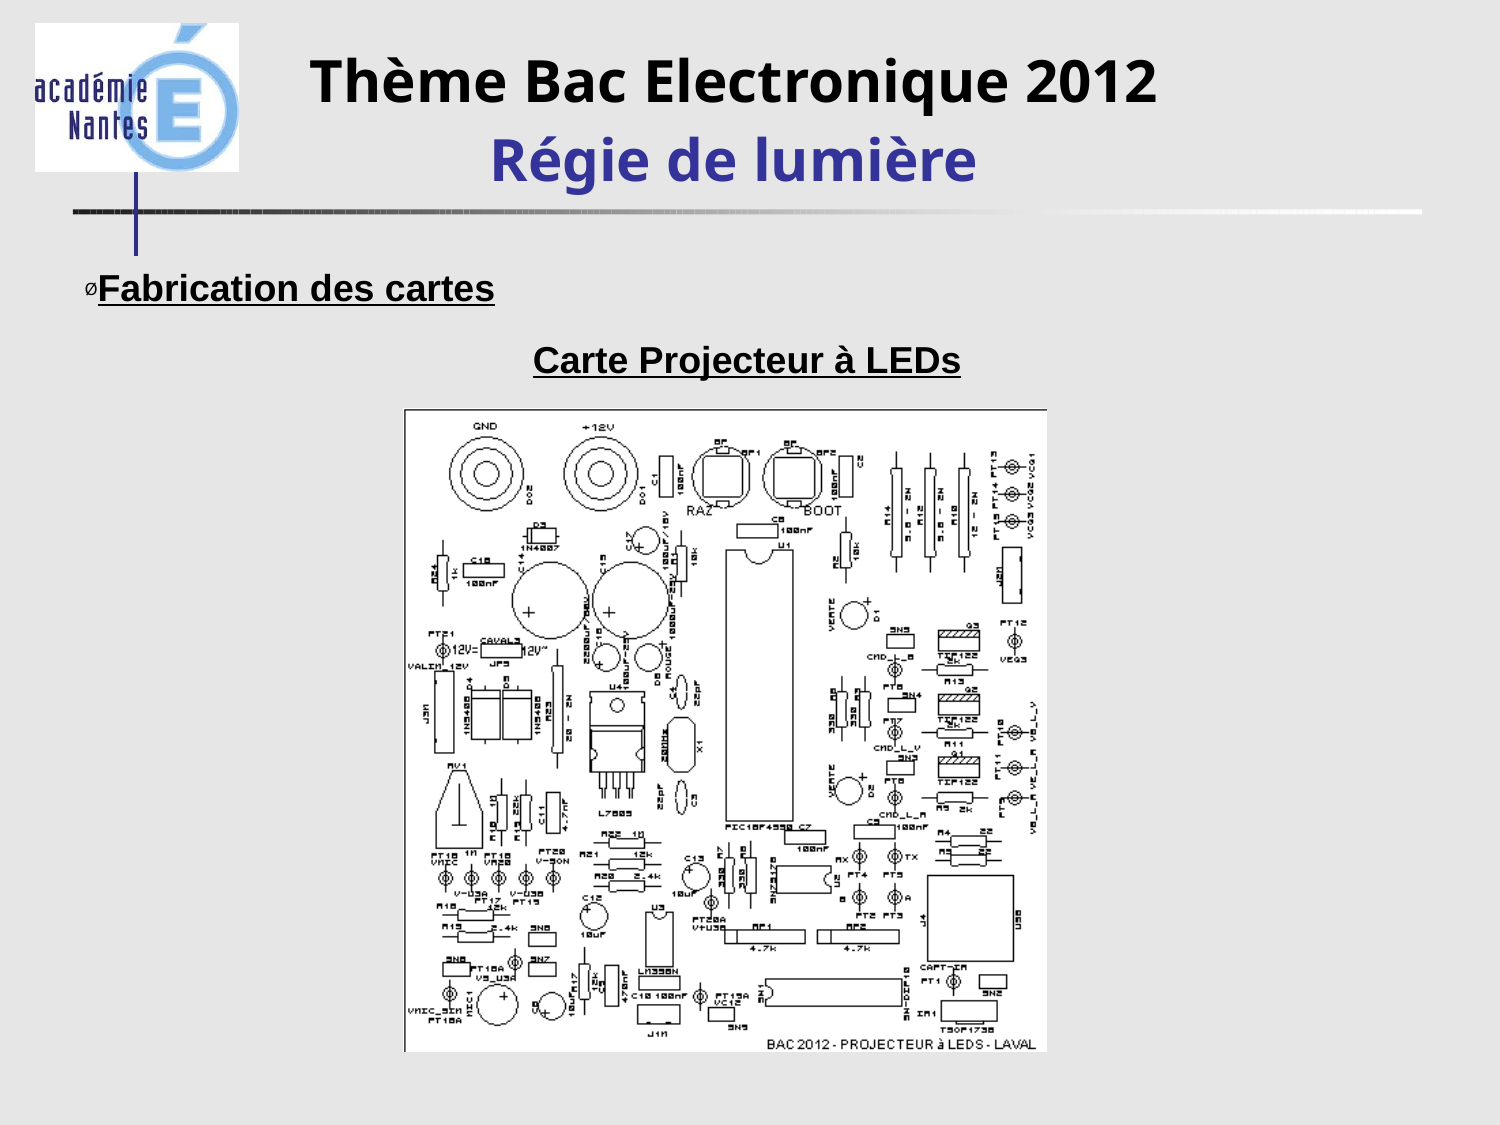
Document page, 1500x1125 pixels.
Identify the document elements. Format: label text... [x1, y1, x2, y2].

text_box Thème Bac Electronique 2012 Régie de lumière [263, 32, 1206, 190]
picture [403, 408, 1047, 1052]
picture [35, 23, 239, 172]
text_box [72, 209, 134, 215]
text_box Carte Projecteur à LEDs [518, 332, 982, 394]
text_box Fabrication des cartes [69, 260, 528, 321]
text_box [138, 209, 1422, 215]
